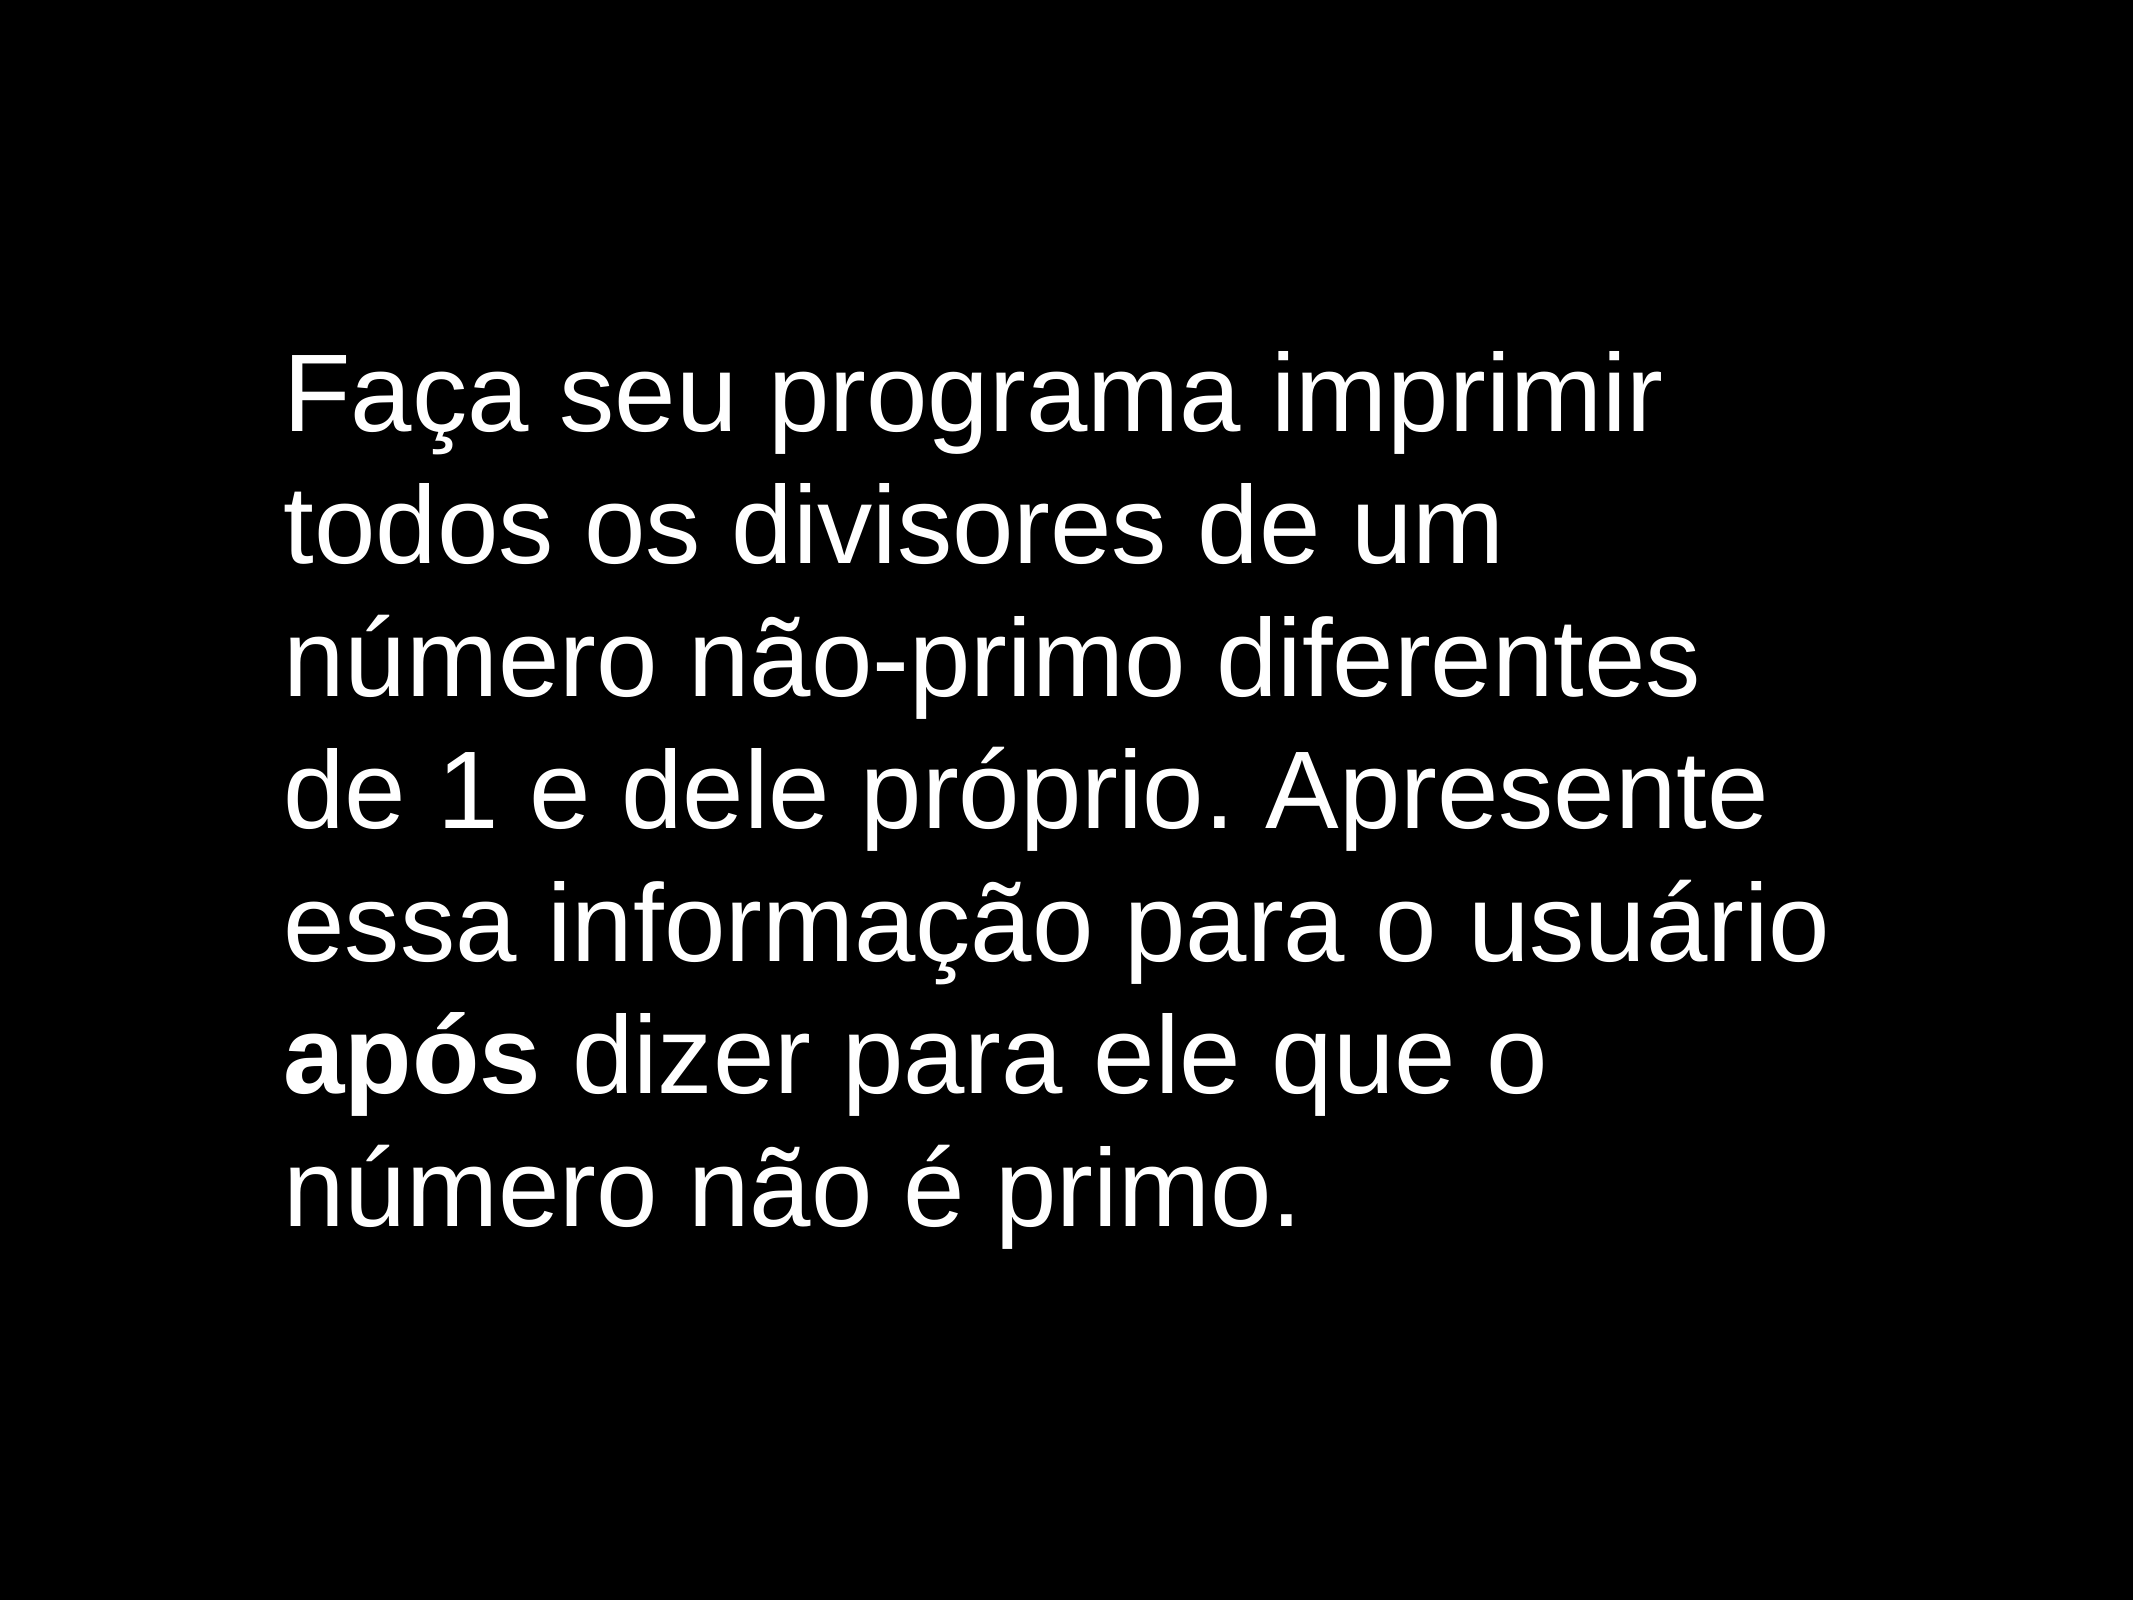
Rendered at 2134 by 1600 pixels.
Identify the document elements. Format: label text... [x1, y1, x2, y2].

title Faça seu programa imprimir todos os divisores de um número não-primo diferentes de 1 e dele próprio. Apresente essa informação para o usuário após dizer para ele que o número não é primo. [283, 175, 1855, 1394]
